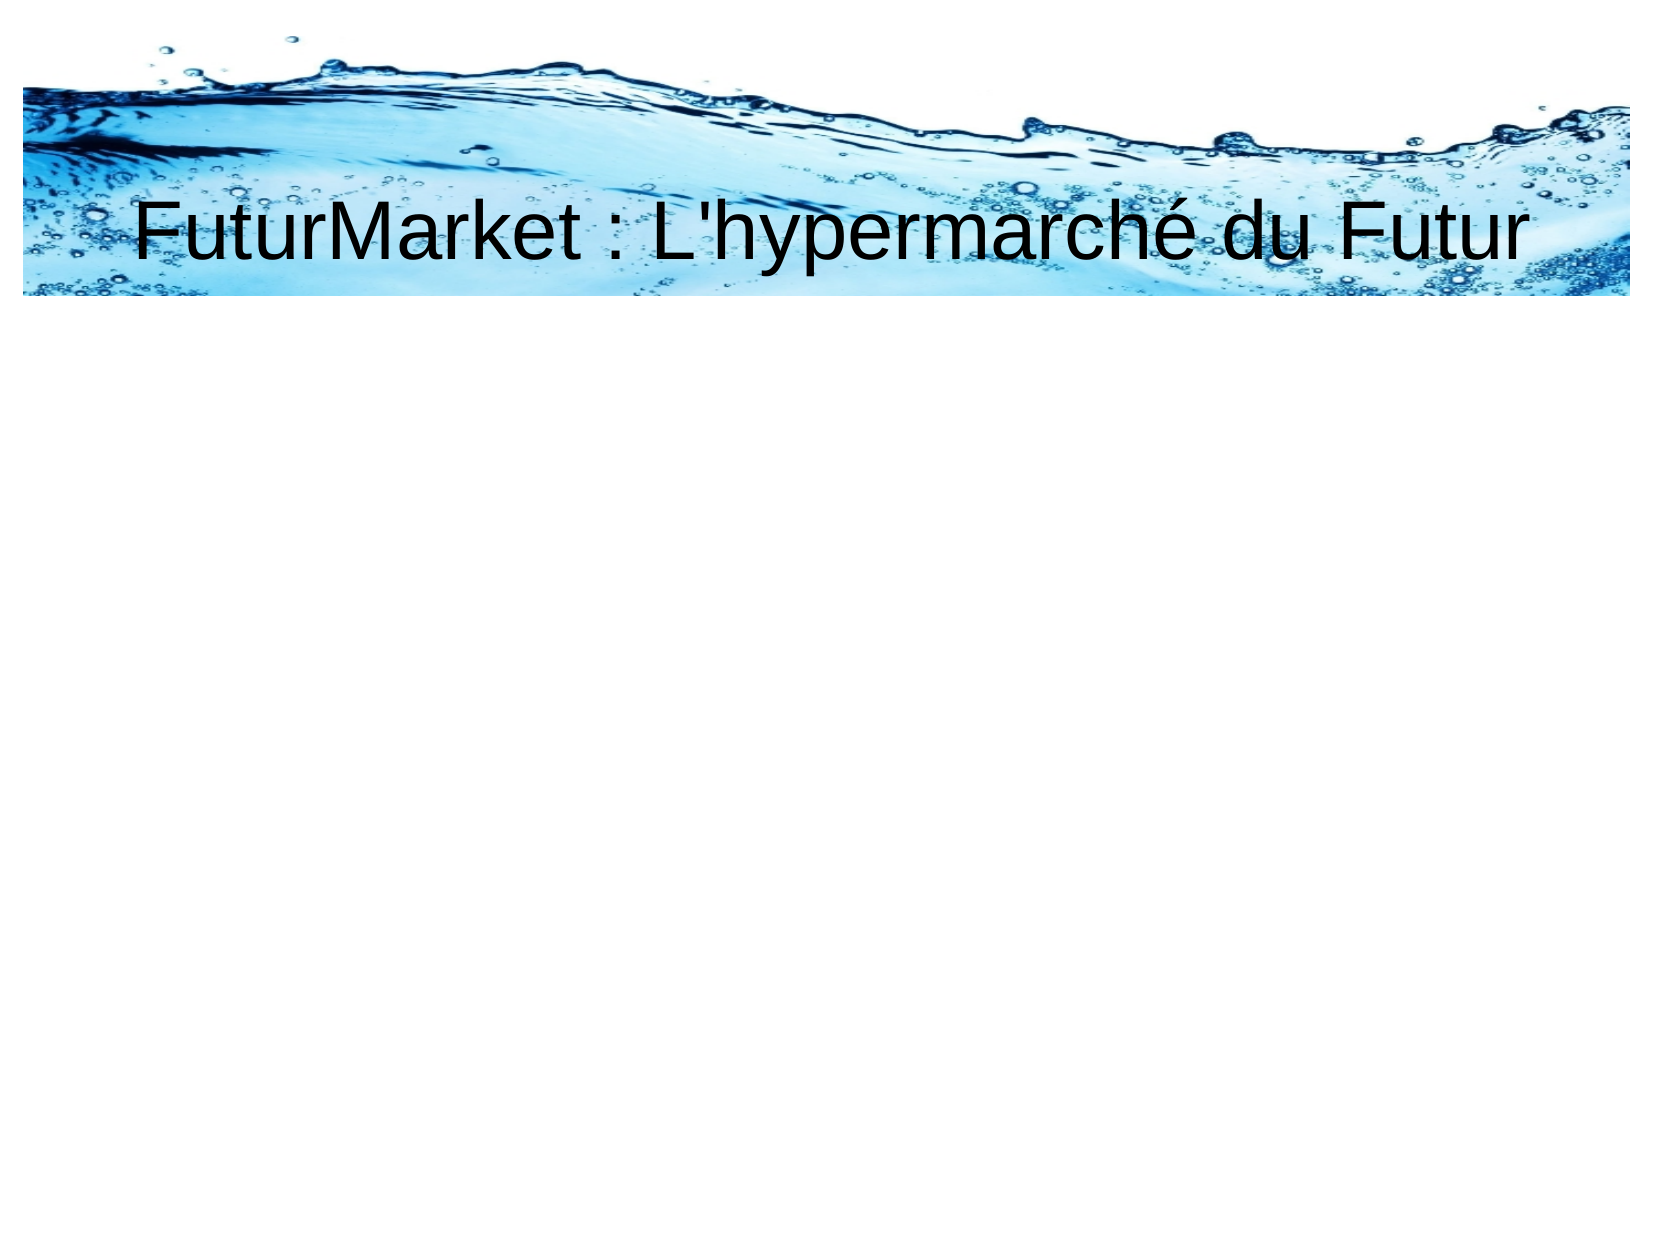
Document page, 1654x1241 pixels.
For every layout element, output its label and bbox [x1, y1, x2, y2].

picture [23, 23, 1630, 296]
